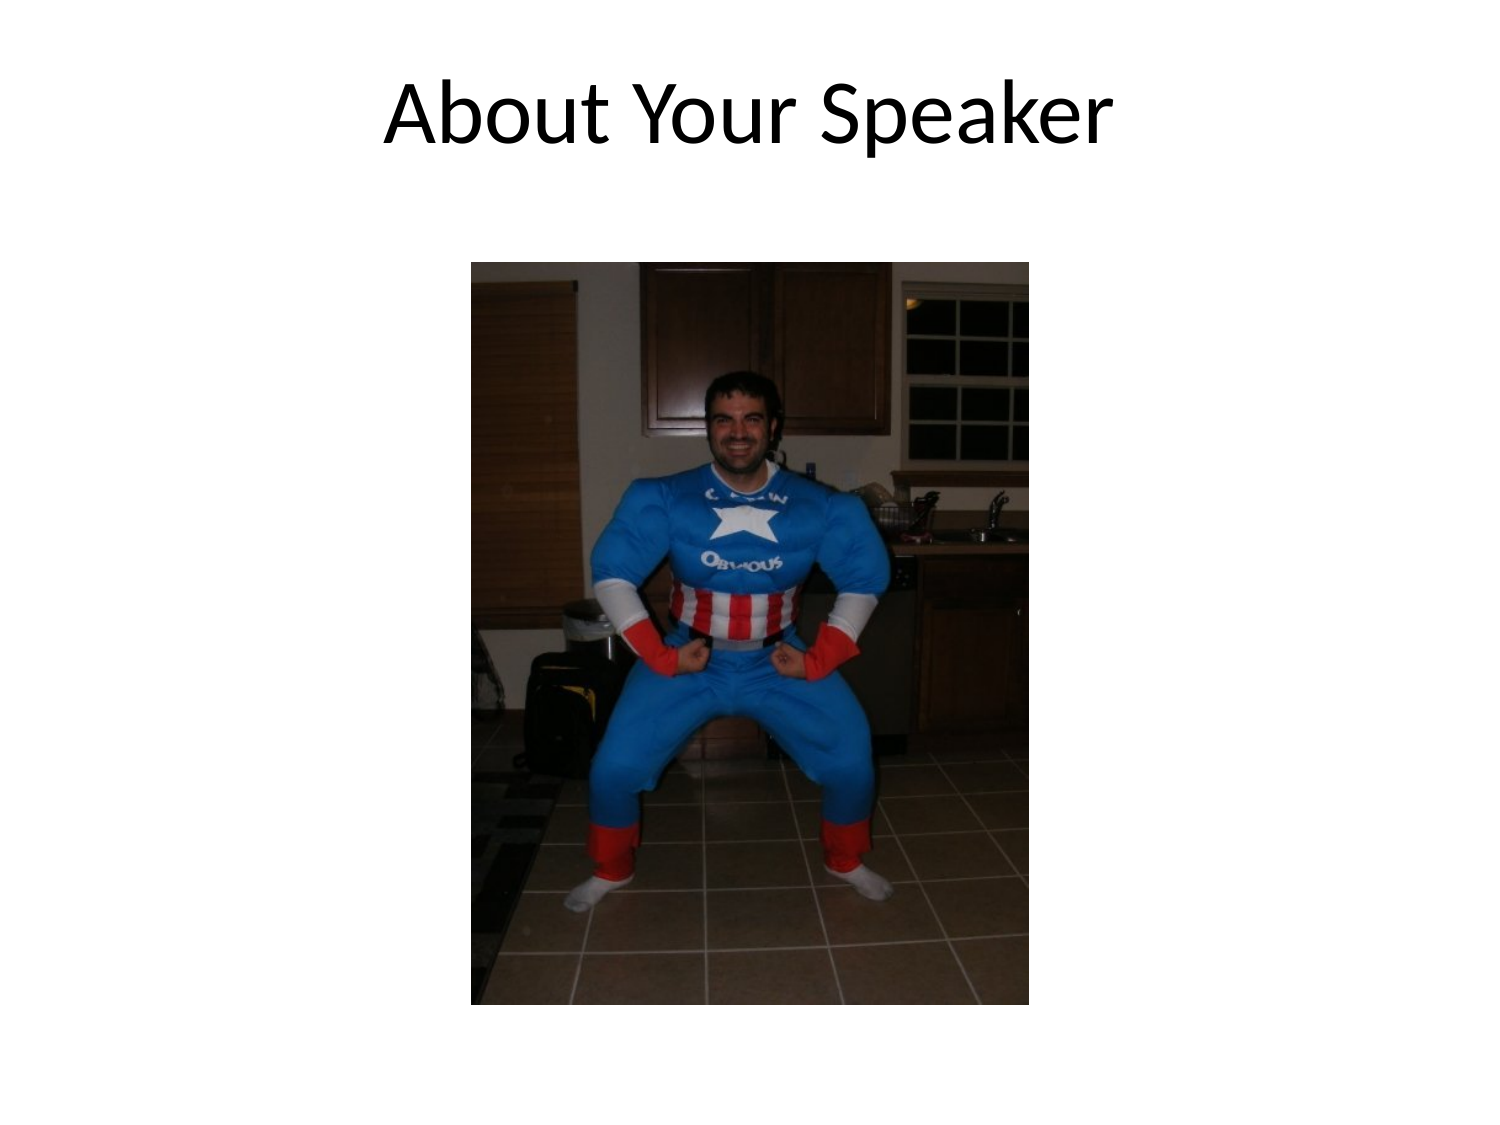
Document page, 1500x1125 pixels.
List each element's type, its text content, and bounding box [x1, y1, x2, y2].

text_box About Your Speaker [75, 45, 1425, 233]
picture [471, 262, 1029, 1005]
